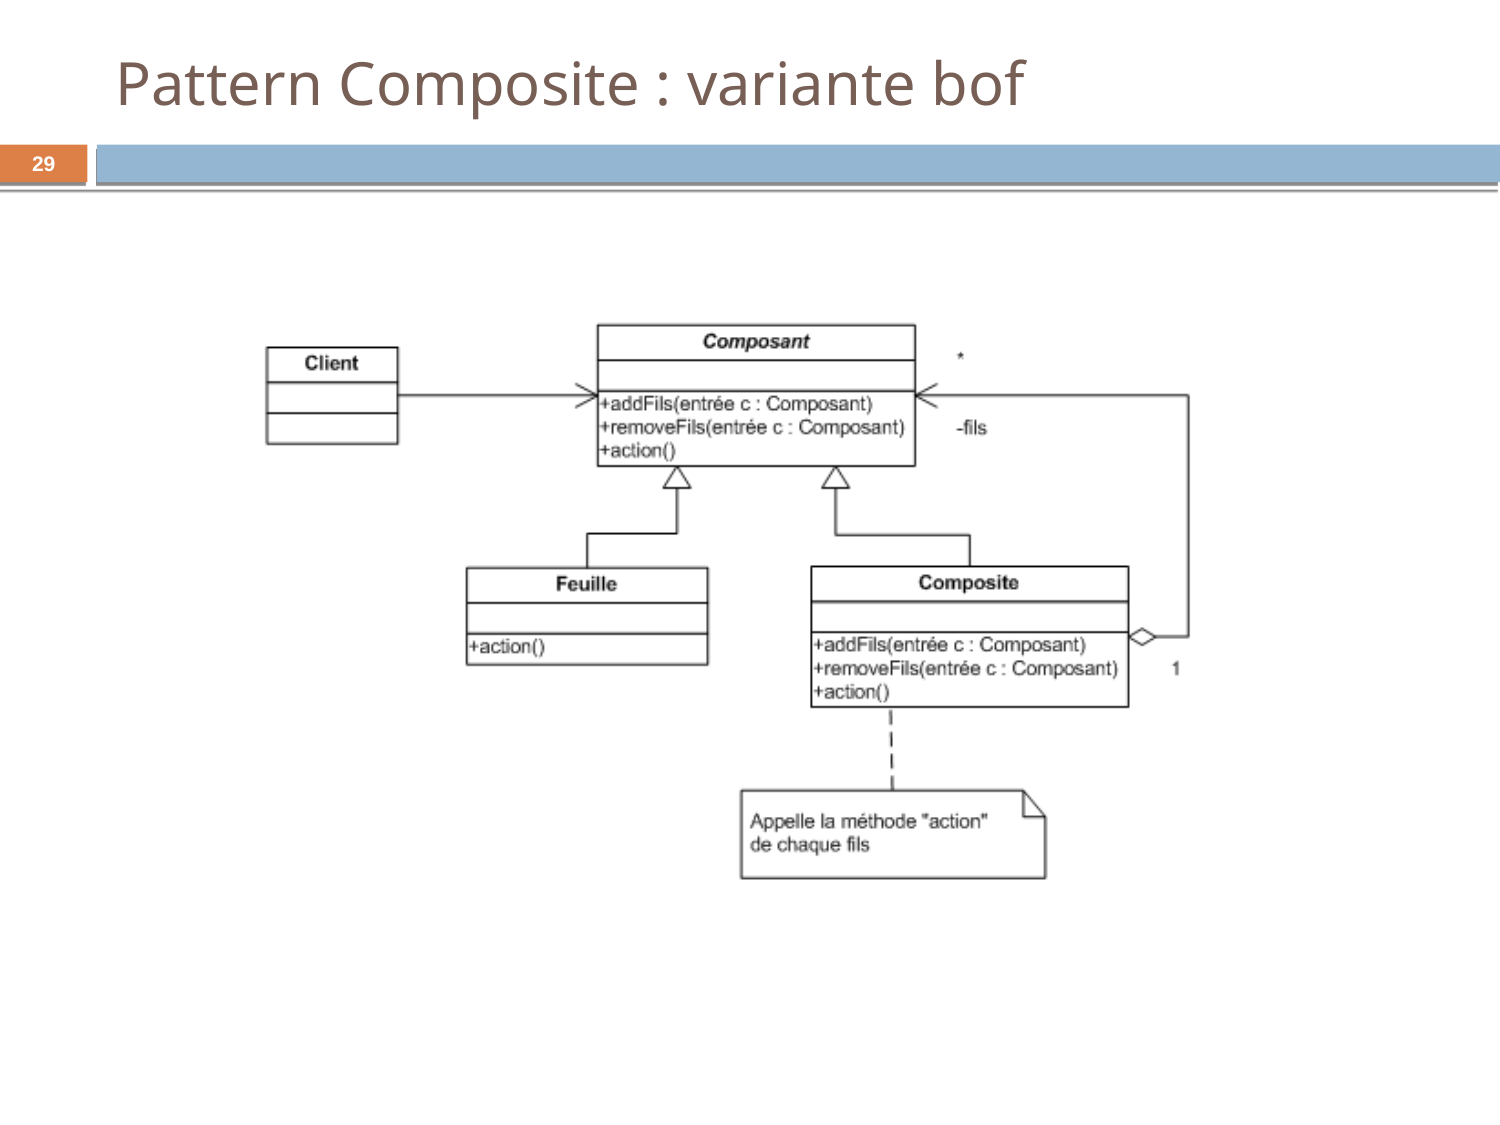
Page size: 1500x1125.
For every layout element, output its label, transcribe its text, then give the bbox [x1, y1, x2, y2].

title Pattern Composite : variante bof [100, 37, 1438, 126]
picture [200, 263, 1294, 993]
slide_number <numéro> [0, 143, 88, 184]
